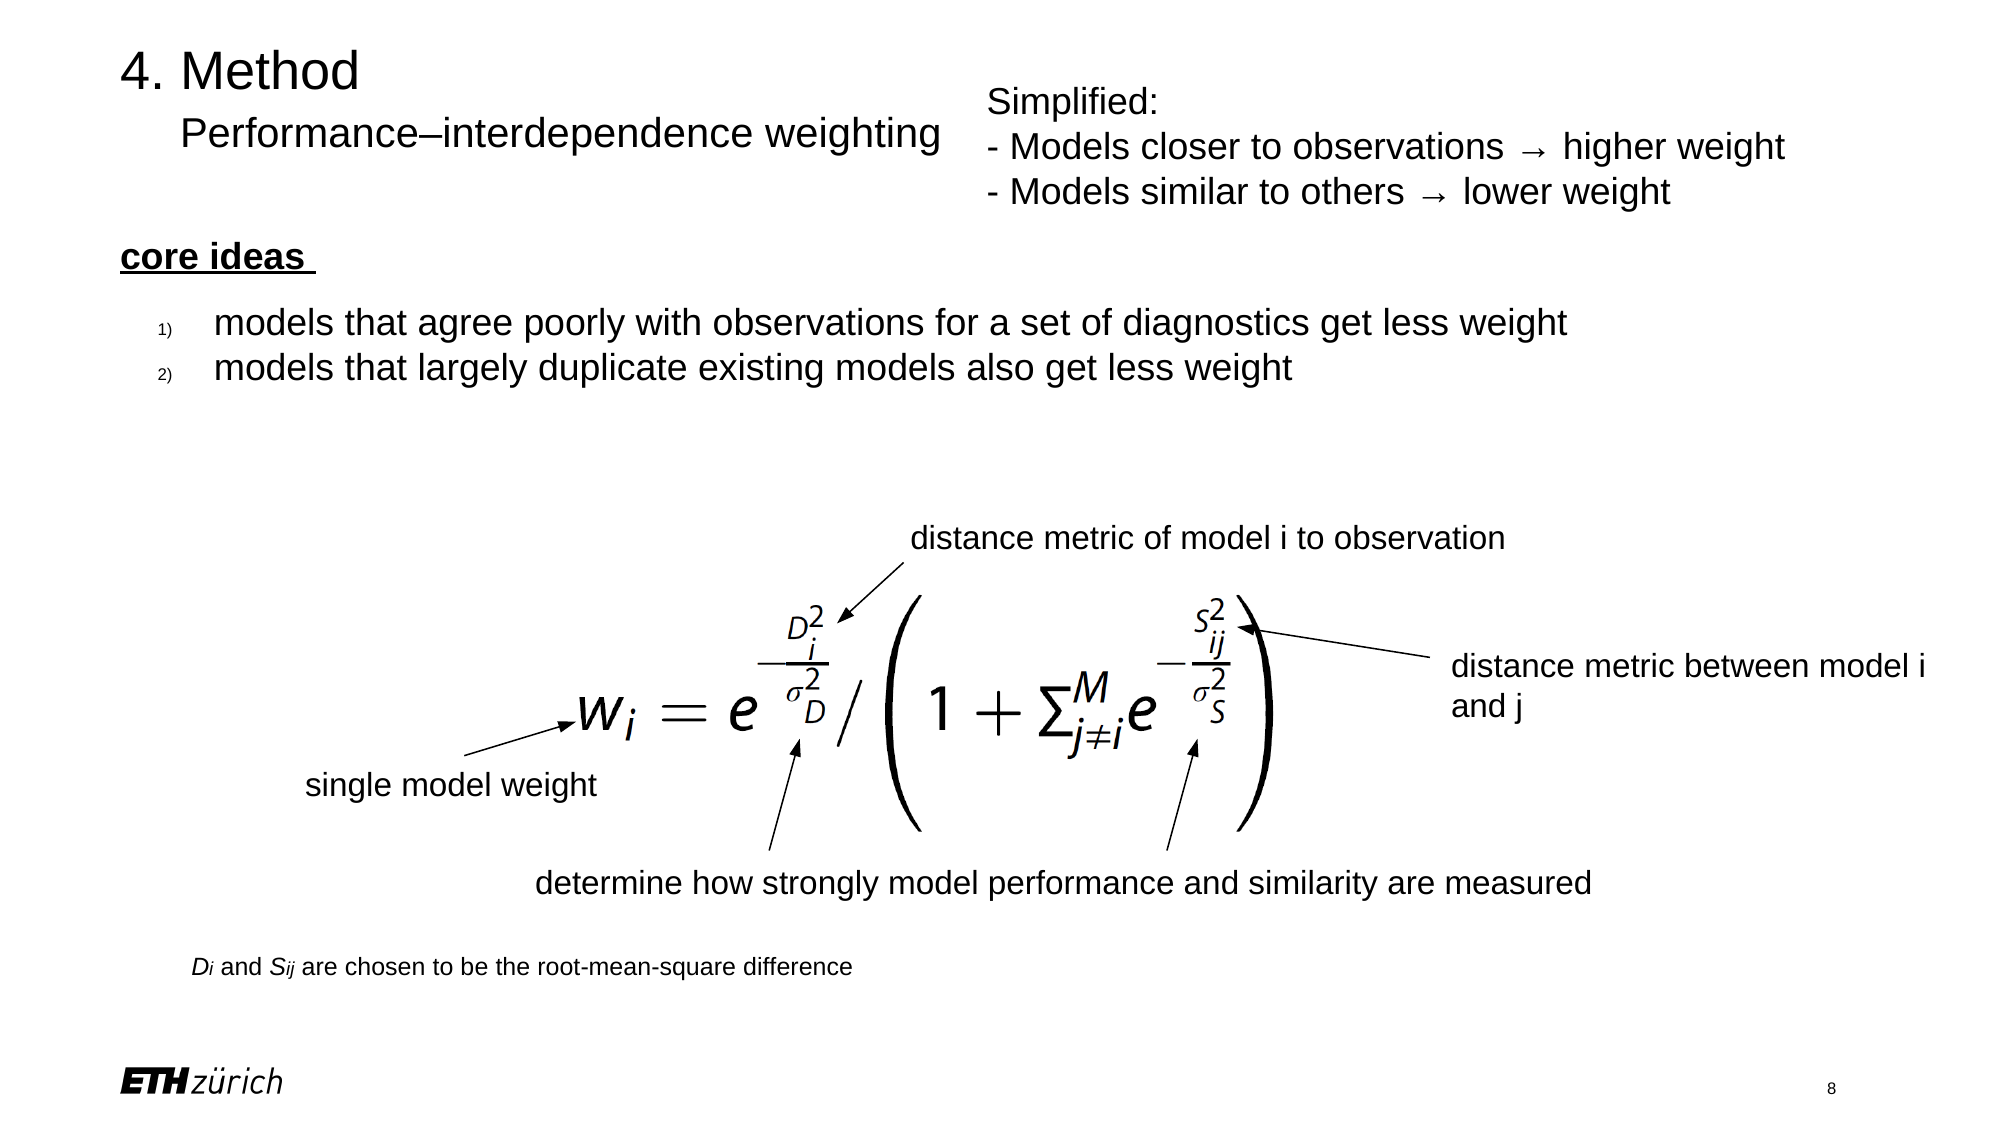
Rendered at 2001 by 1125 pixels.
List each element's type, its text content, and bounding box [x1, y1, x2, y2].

picture [526, 562, 1281, 846]
text_box single model weight [289, 748, 650, 820]
slide_number 8 [1827, 1069, 1880, 1106]
text_box Di and Sij are chosen to be the root-mean-square difference [176, 935, 2000, 996]
list core ideas models that agree poorly with observations for a set of diagnostics get less weight models that largely duplicate existing models also get less weight [120, 231, 1880, 1000]
text_box distance metric of model i to observation [895, 501, 1977, 573]
title 4. Method Performance–interdependence weighting [120, 42, 1880, 191]
text_box distance metric between model i and j [1436, 629, 1955, 741]
text_box determine how strongly model performance and similarity are measured [520, 846, 1795, 918]
text_box Simplified: - Models closer to observations → higher weight - Models similar to others → lower weight [971, 62, 2000, 245]
